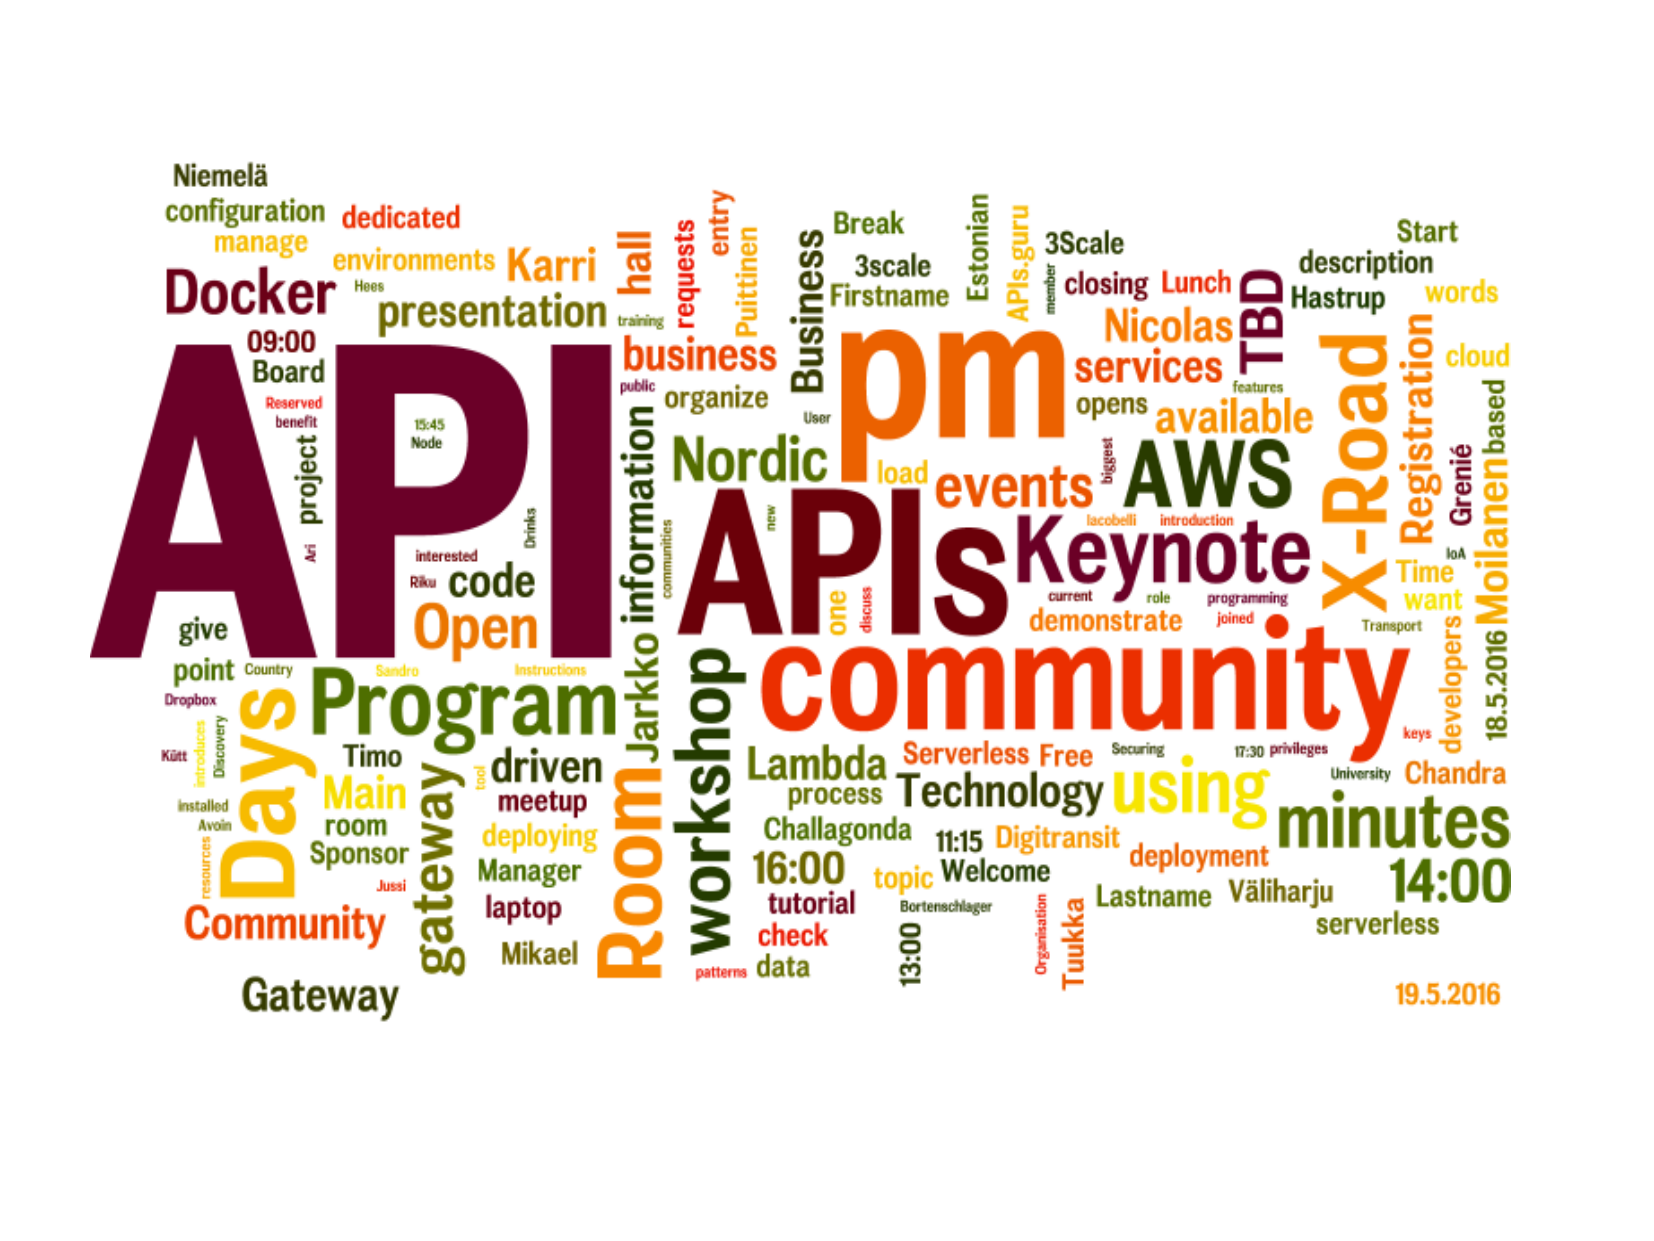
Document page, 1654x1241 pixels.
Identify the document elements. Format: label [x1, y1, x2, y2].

picture [90, 119, 1511, 1066]
